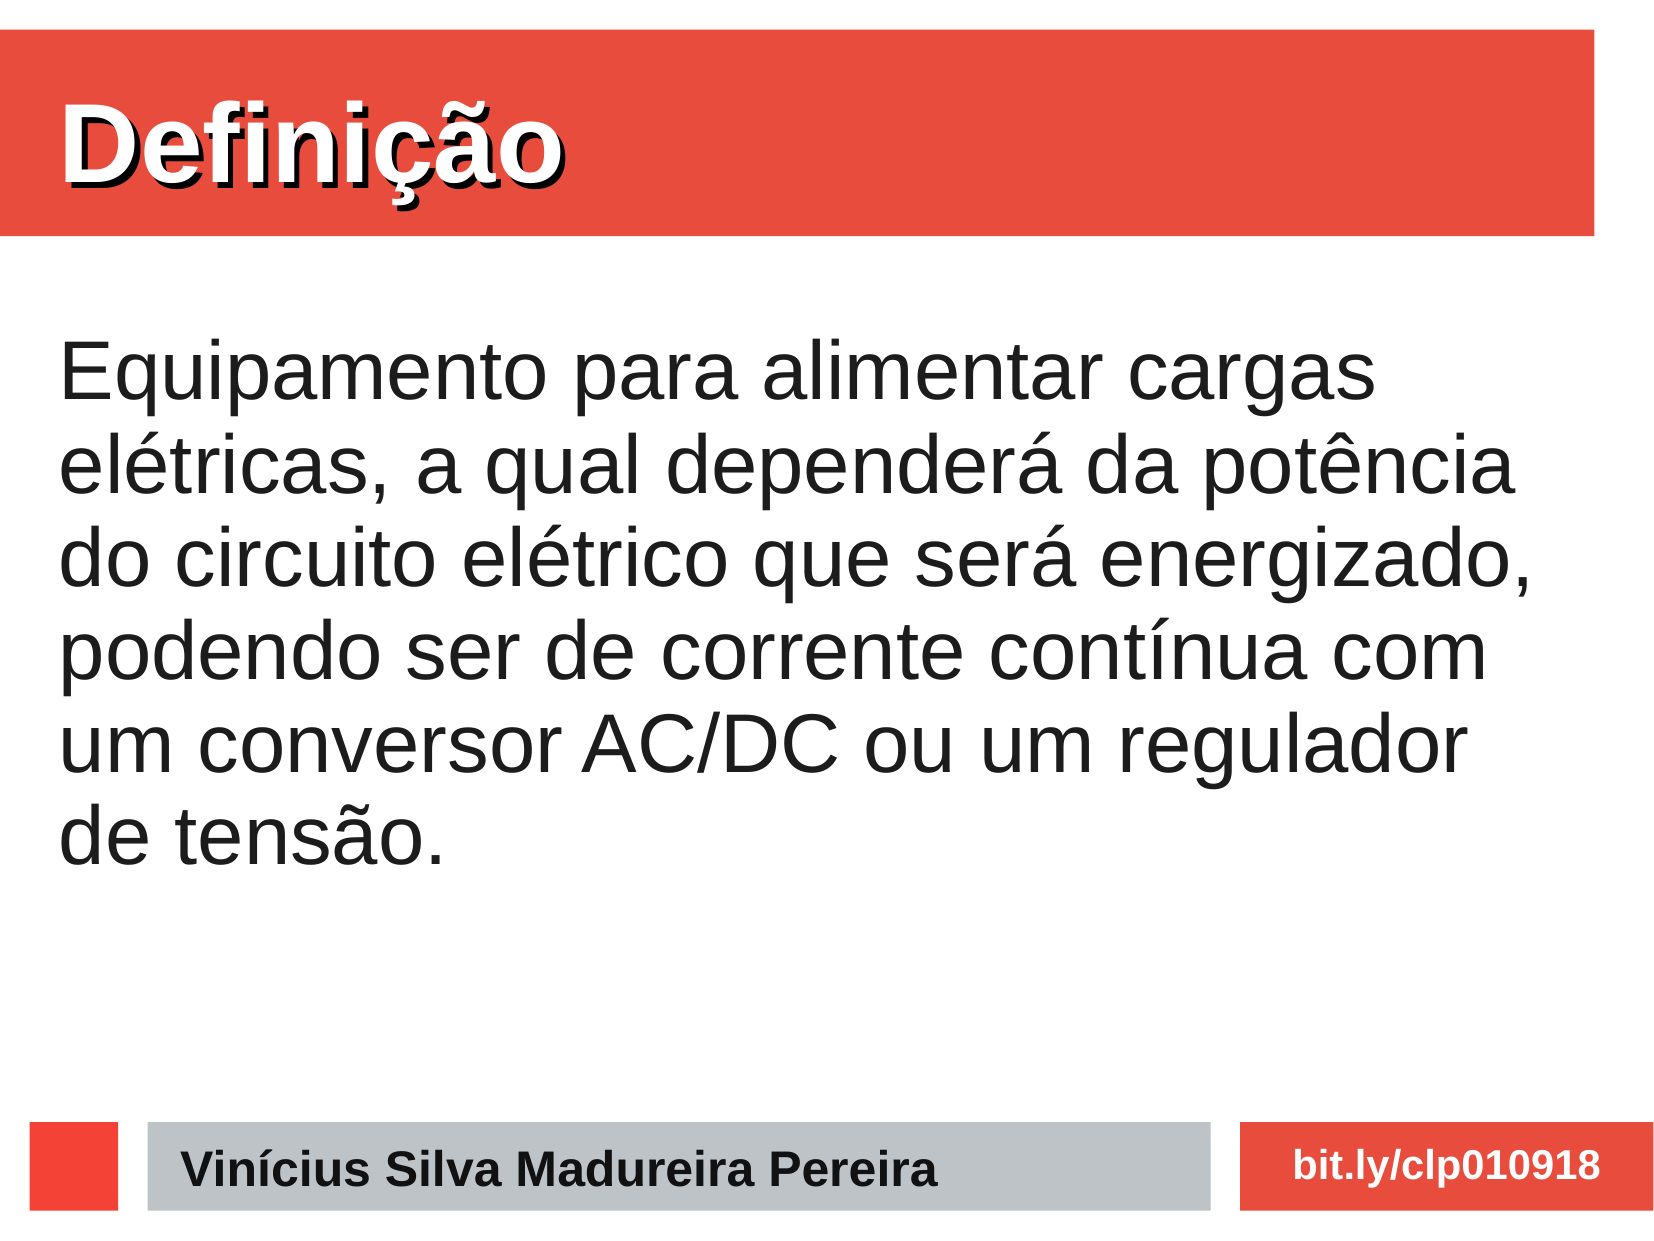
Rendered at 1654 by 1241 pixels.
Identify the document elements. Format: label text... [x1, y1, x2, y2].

text_box bit.ly/clp010918 [1228, 1133, 1654, 1205]
list Equipamento para alimentar cargas elétricas, a qual dependerá da potência do circuito elétrico que será energizado, podendo ser de corrente contínua com um conversor AC/DC ou um regulador de tensão. [59, 324, 1565, 1093]
text_box Vinícius Silva Madureira Pereira [165, 1133, 1170, 1205]
title Definição [59, 59, 1595, 207]
